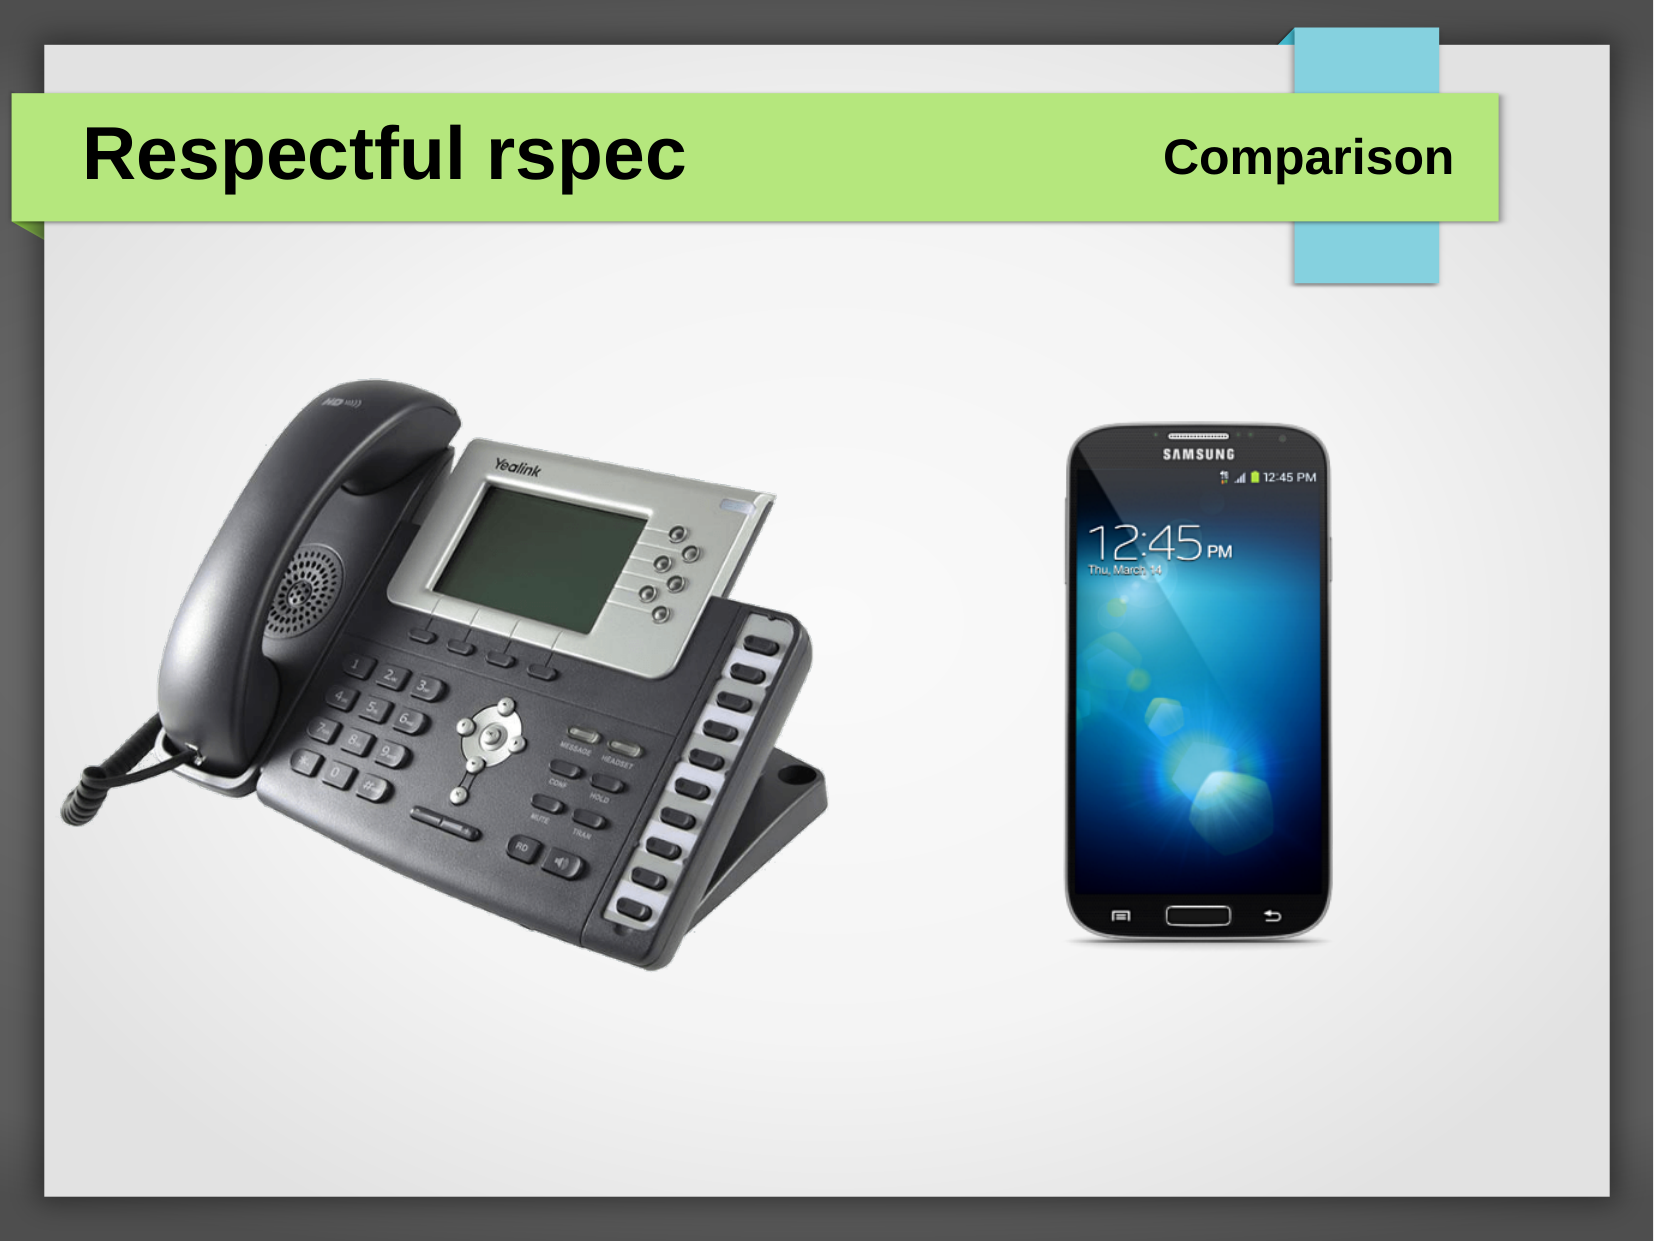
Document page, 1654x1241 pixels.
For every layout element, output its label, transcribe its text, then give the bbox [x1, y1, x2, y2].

picture [0, 0, 1654, 1241]
title Comparison [869, 97, 1455, 216]
title Respectful rspec [82, 94, 705, 213]
